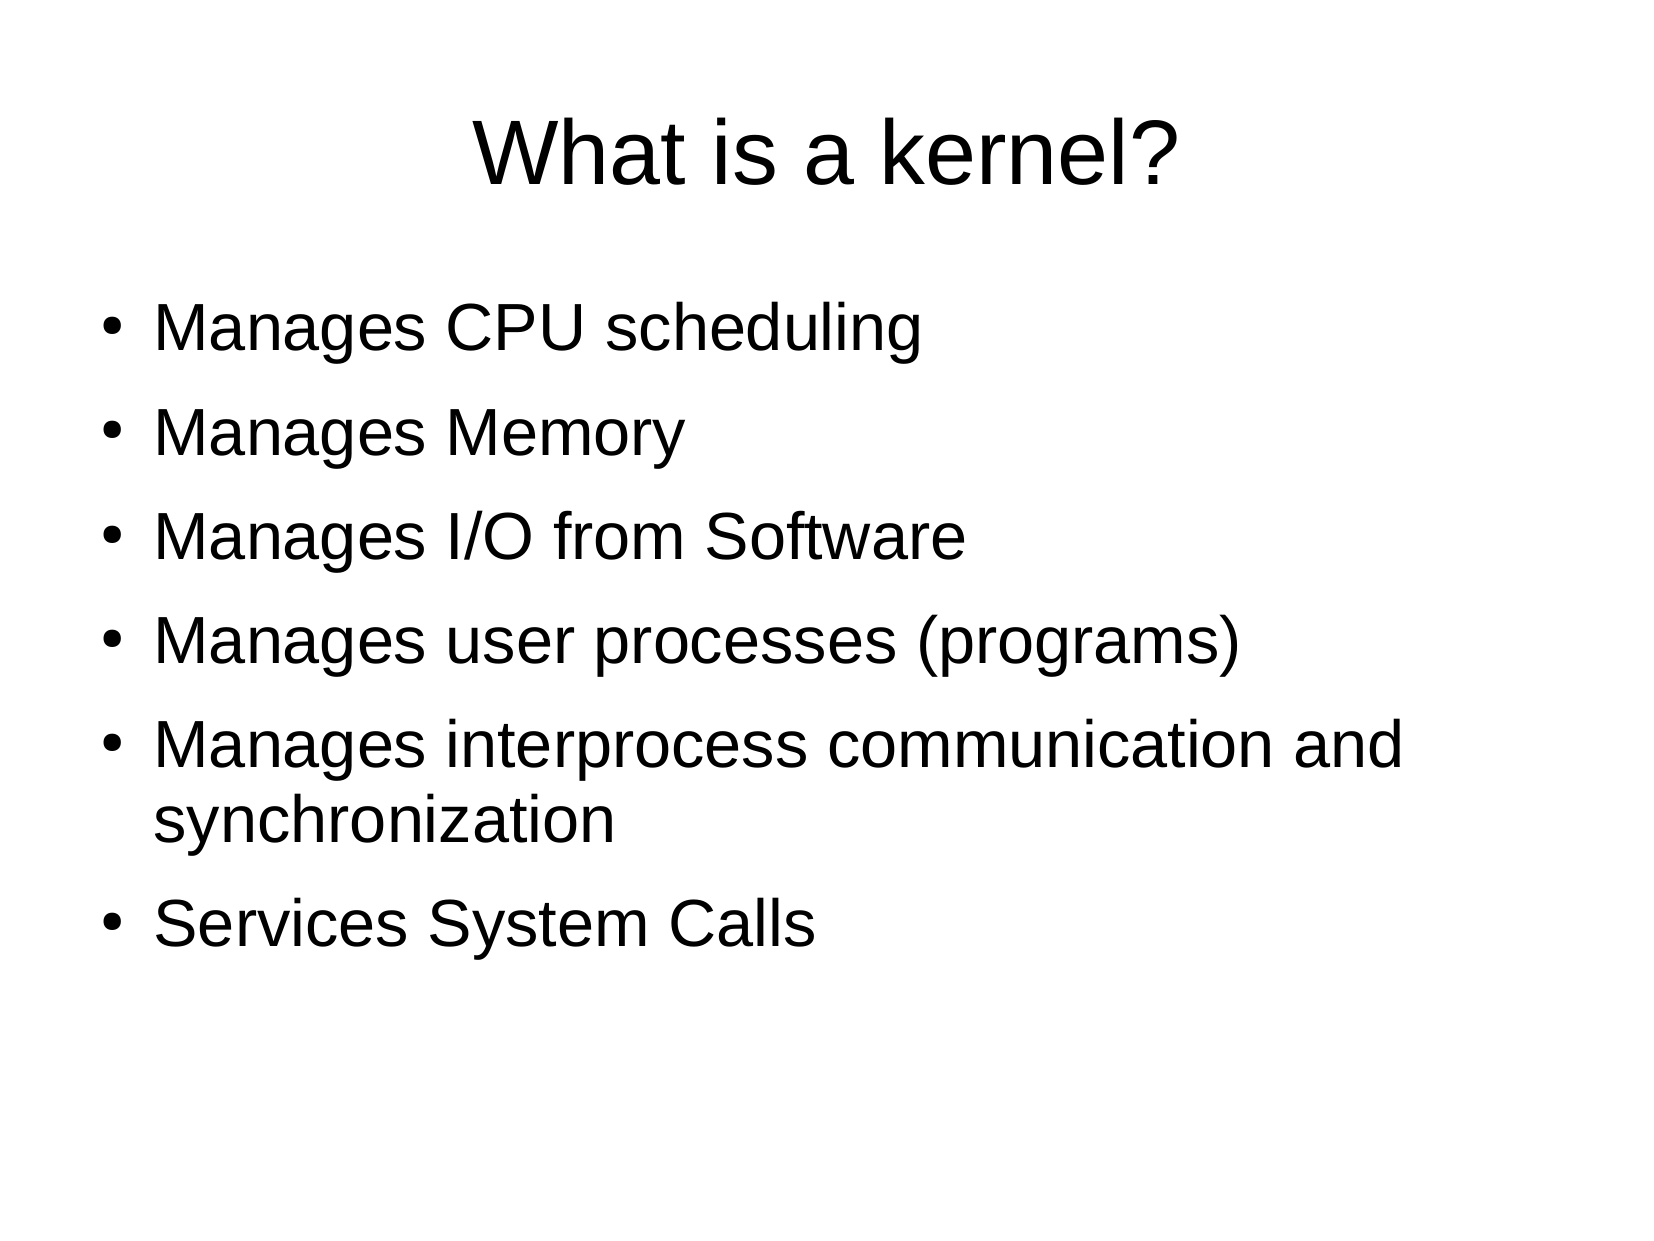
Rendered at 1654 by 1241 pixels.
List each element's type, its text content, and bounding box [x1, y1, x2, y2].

title What is a kernel? [82, 49, 1571, 257]
list Manages CPU scheduling Manages Memory Manages I/O from Software Manages user processes (programs) Manages interprocess communication and synchronization Services System Calls [82, 290, 1571, 1010]
